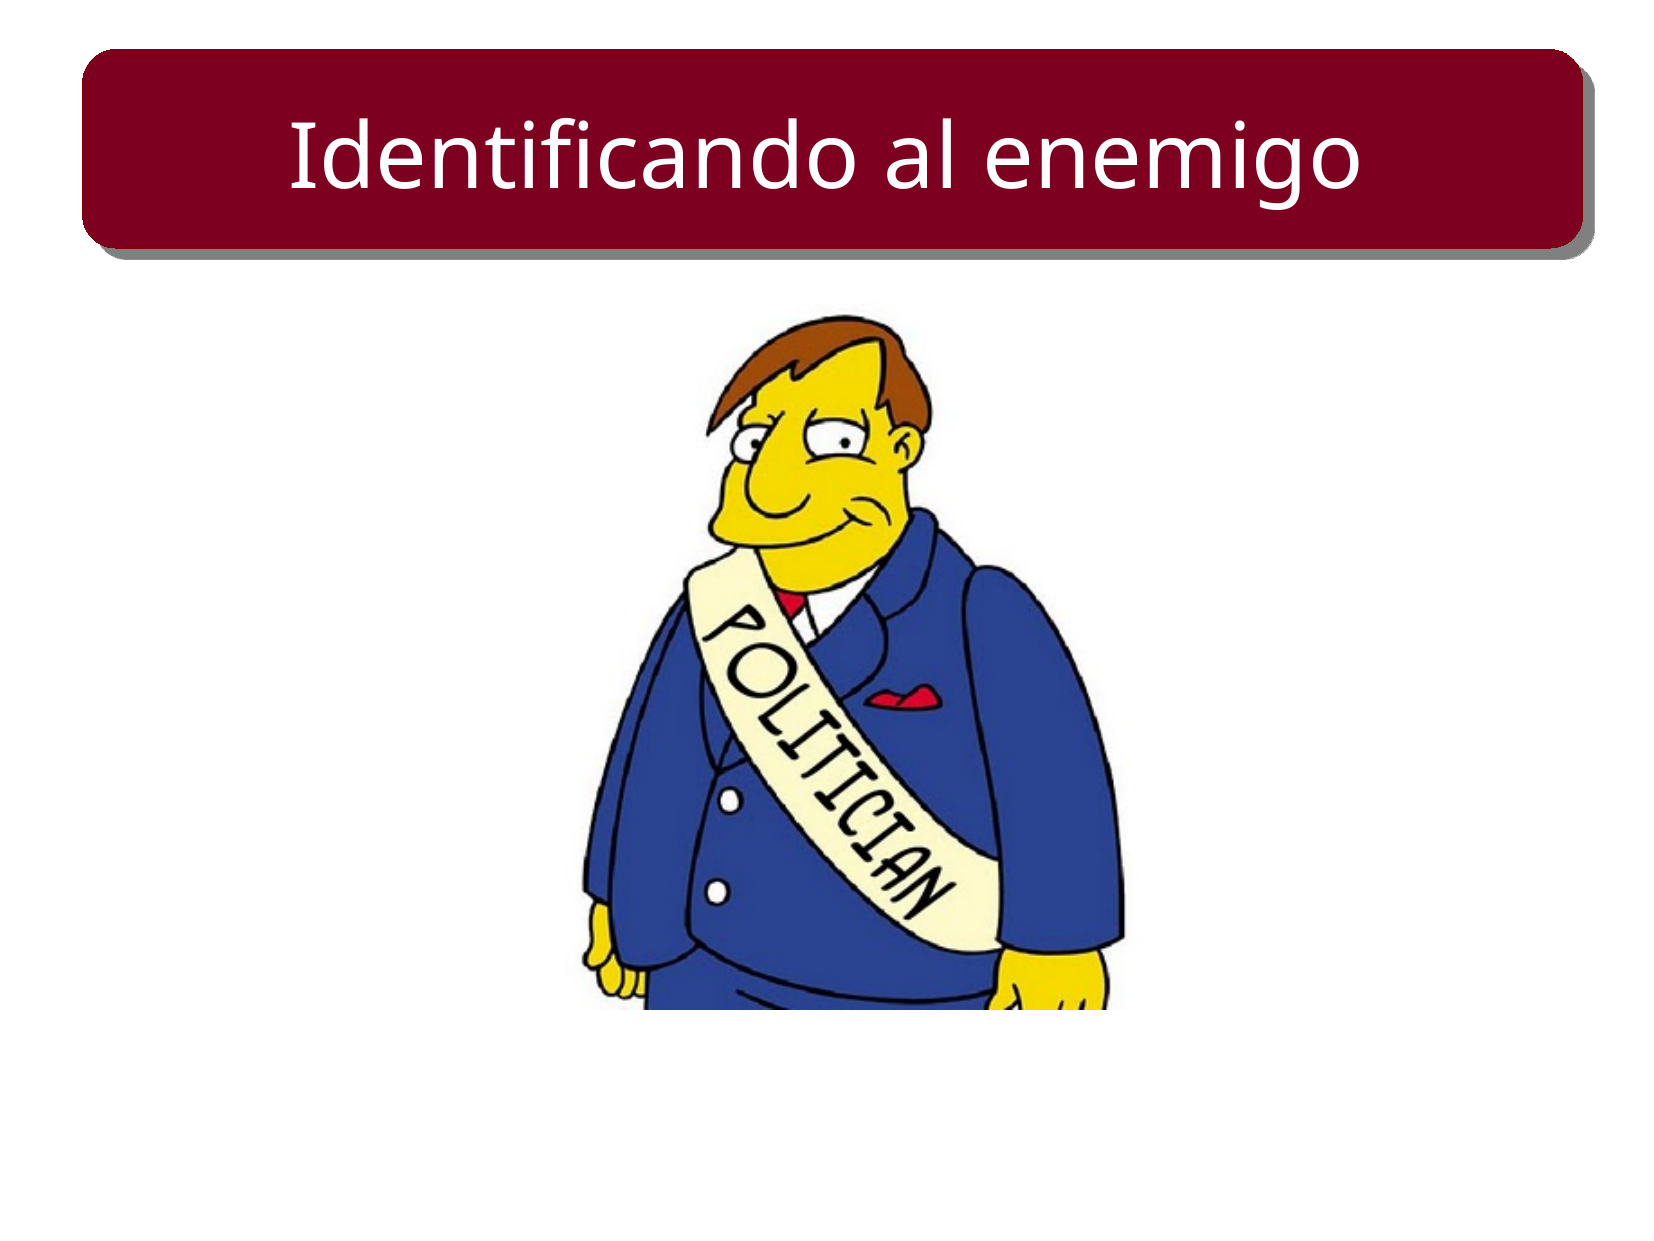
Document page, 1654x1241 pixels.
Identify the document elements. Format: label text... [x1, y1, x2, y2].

title Identificando al enemigo [82, 49, 1571, 257]
picture [494, 290, 1159, 1010]
